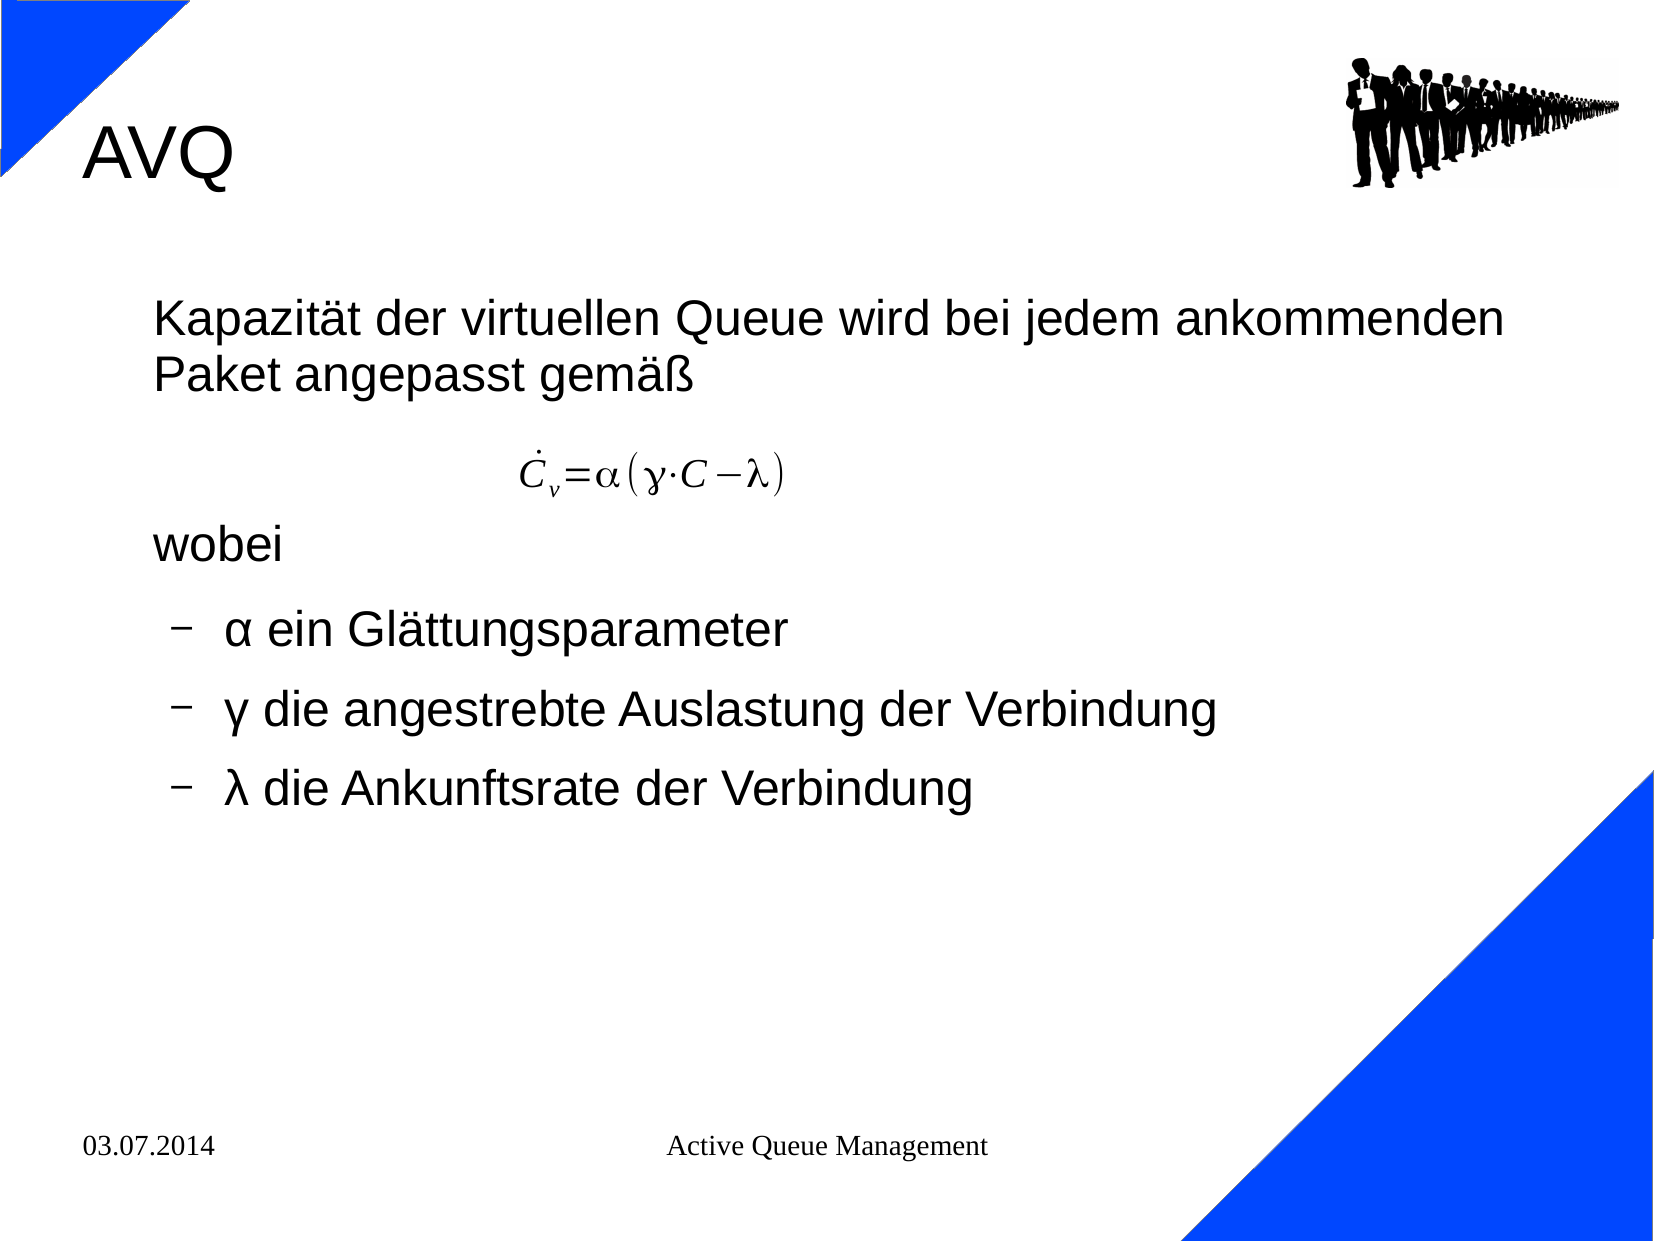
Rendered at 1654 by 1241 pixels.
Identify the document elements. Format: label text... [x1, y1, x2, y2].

picture [1346, 58, 1619, 188]
title AVQ [82, 49, 1571, 257]
text_box [1180, 770, 1654, 1241]
list Kapazität der virtuellen Queue wird bei jedem ankommenden Paket angepasst gemäß wobei α ein Glättungsparameter γ die angestrebte Auslastung der Verbindung λ die Ankunftsrate der Verbindung [82, 290, 1571, 1109]
chart [507, 448, 797, 503]
text_box [0, 0, 190, 177]
